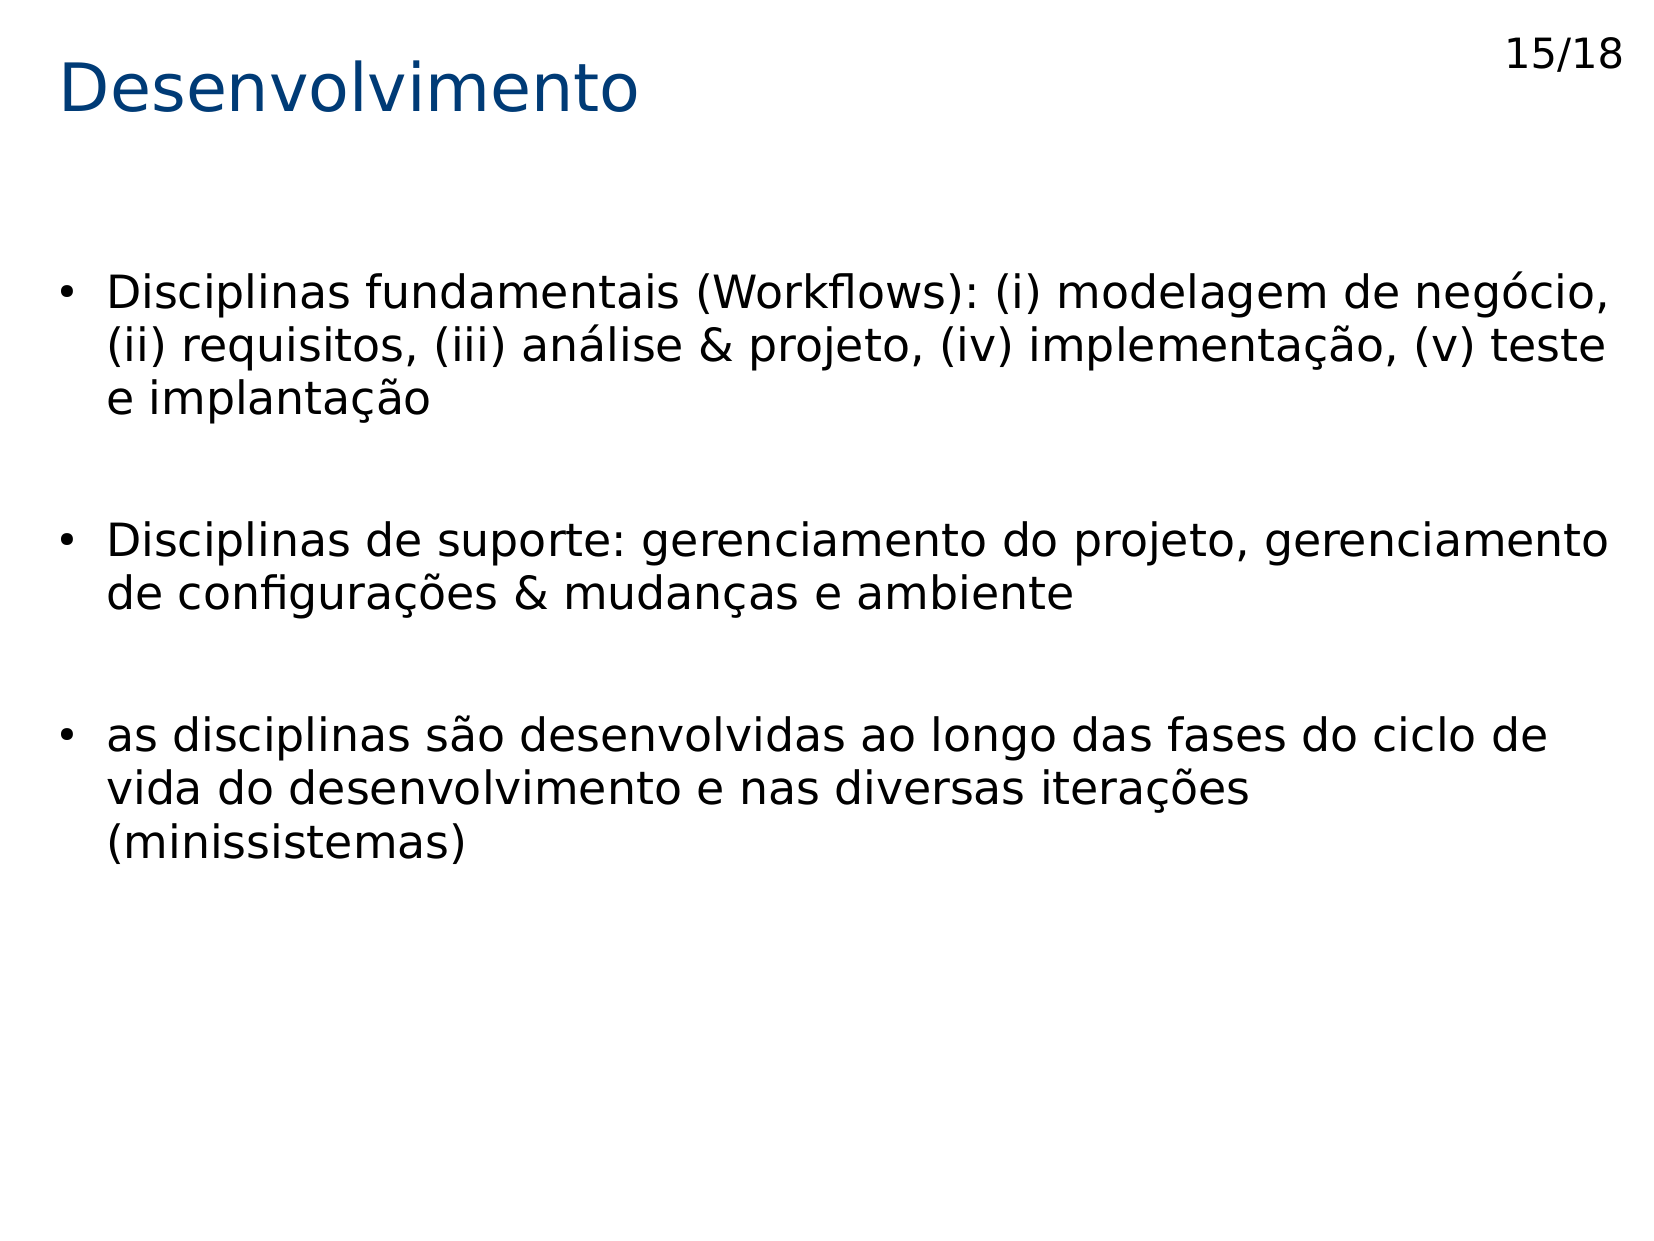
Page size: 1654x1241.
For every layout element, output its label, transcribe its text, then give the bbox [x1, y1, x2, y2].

title Desenvolvimento [59, 29, 1506, 148]
list Disciplinas fundamentais (Workflows): (i) modelagem de negócio, (ii) requisitos, (iii) análise & projeto, (iv) implementação, (v) teste e implantação Disciplinas de suporte: gerenciamento do projeto, gerenciamento de configurações & mudanças e ambiente as disciplinas são desenvolvidas ao longo das fases do ciclo de vida do desenvolvimento e nas diversas iterações (minissistemas) [59, 265, 1625, 1211]
